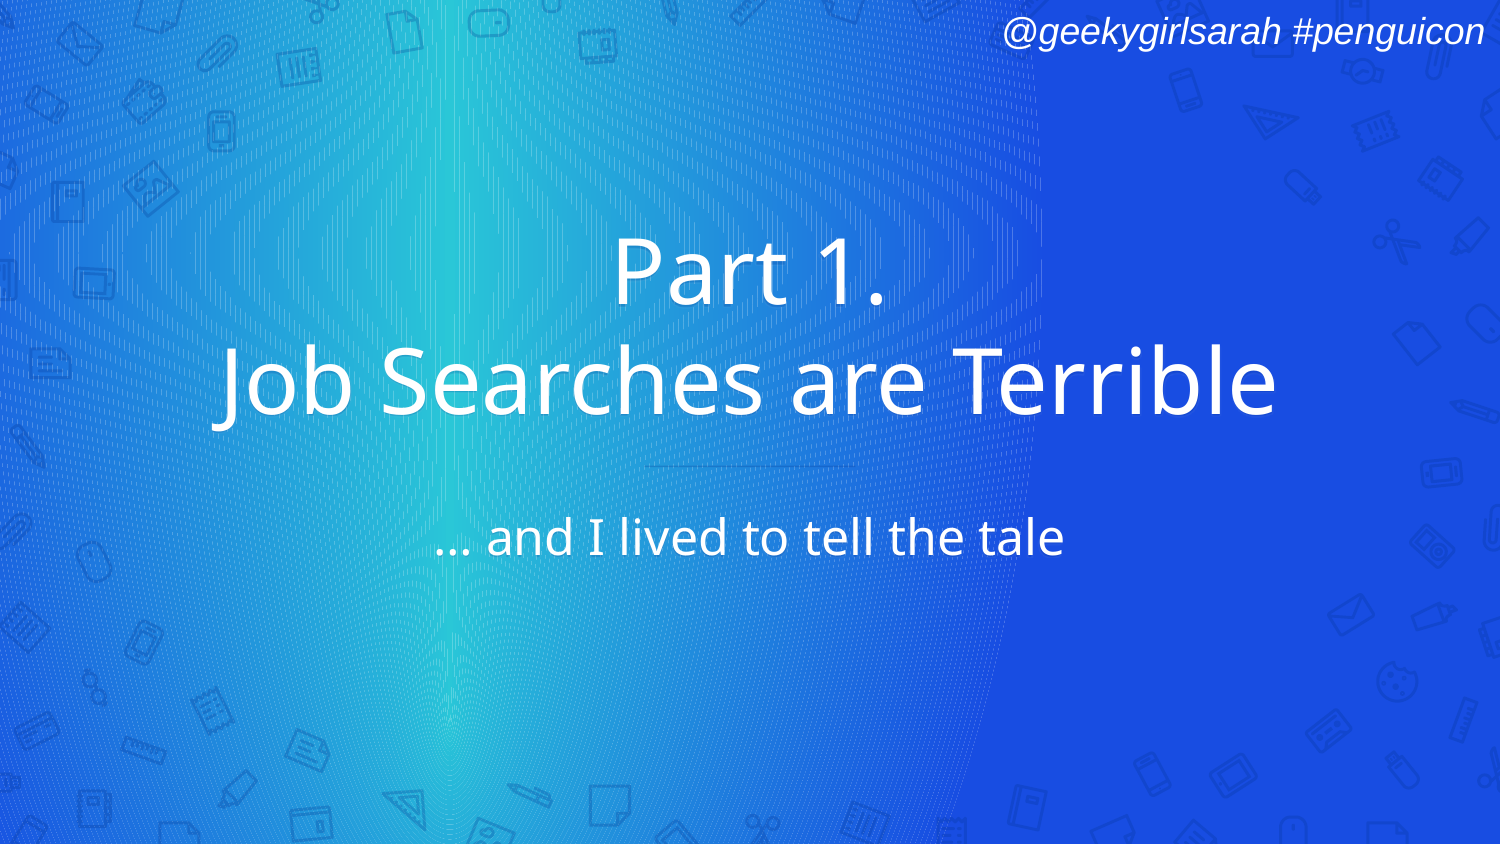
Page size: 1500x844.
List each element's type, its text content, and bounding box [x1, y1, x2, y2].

title Part 1. Job Searches are Terrible [169, 257, 1331, 448]
subtitle … and I lived to tell the tale [278, 490, 1222, 620]
